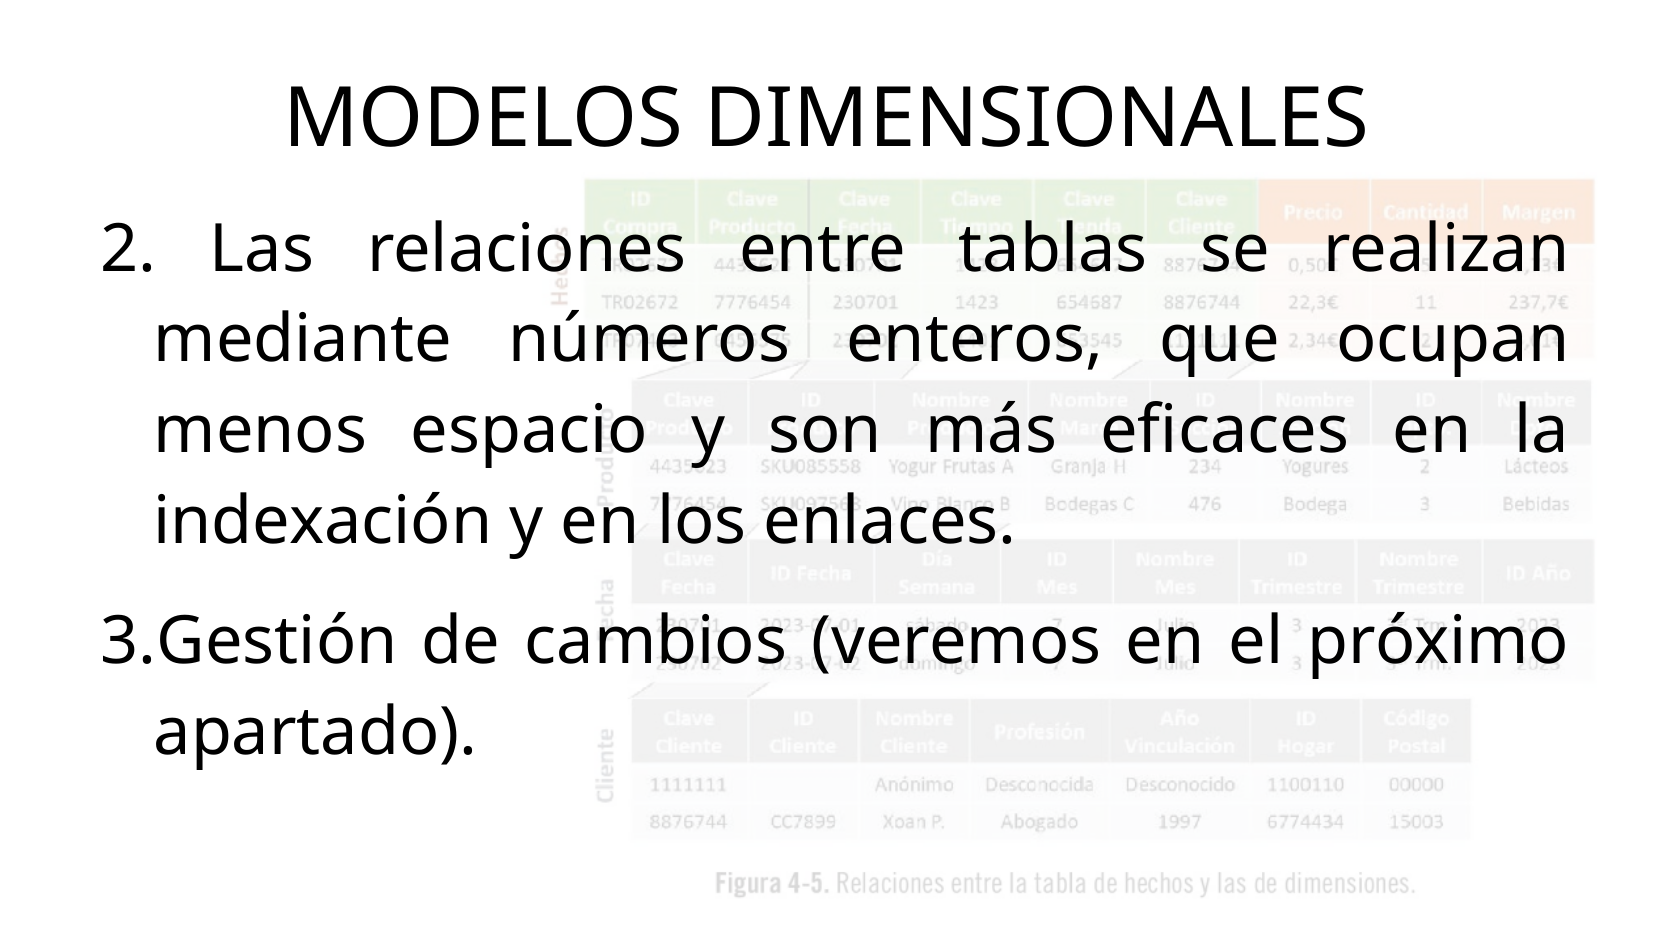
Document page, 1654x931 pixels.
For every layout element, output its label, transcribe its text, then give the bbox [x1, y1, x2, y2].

picture [531, 147, 1624, 909]
title MODELOS DIMENSIONALES [82, 37, 1571, 193]
list Las relaciones entre tablas se realizan mediante números enteros, que ocupan menos espacio y son más eficaces en la indexación y en los enlaces. Gestión de cambios (veremos en el próximo apartado). [82, 199, 1571, 928]
